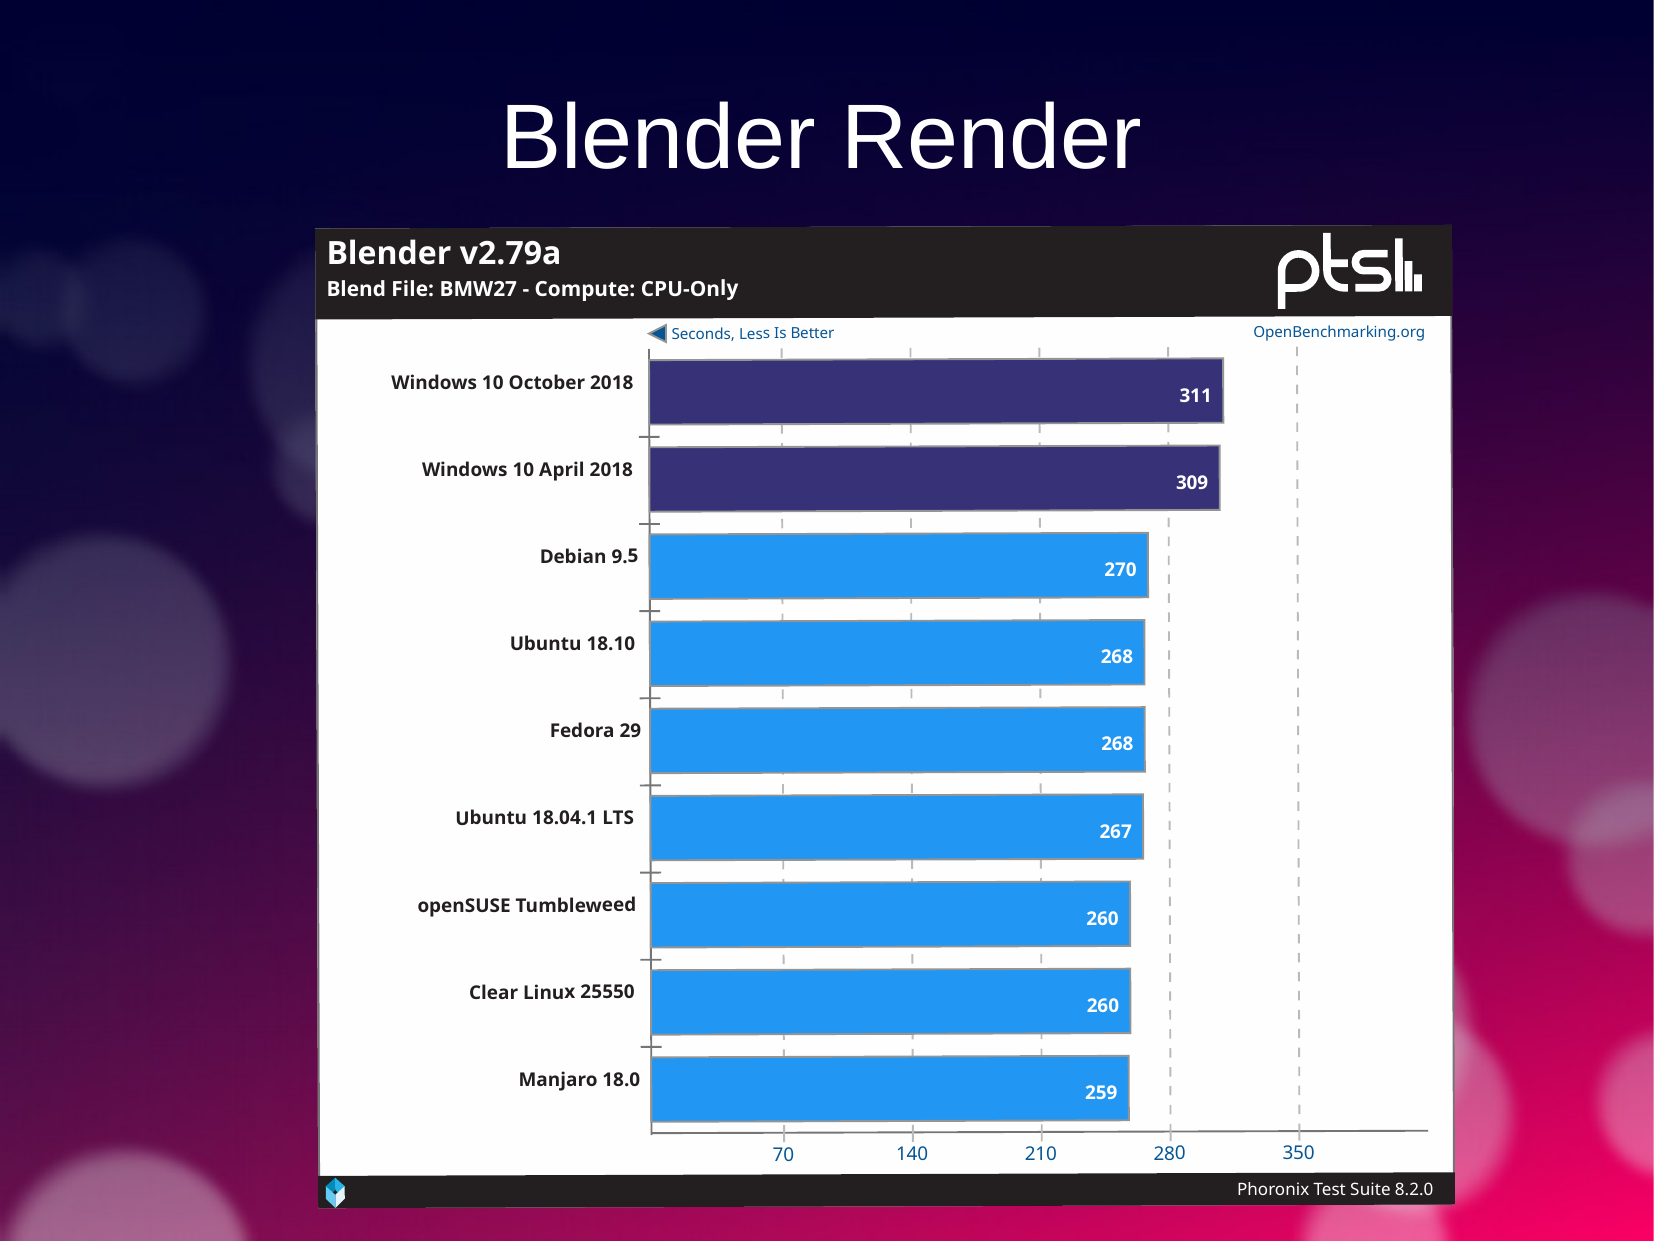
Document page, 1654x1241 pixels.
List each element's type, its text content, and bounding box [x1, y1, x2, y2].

picture [0, 0, 1654, 1241]
title Blender Render [90, 32, 1579, 241]
